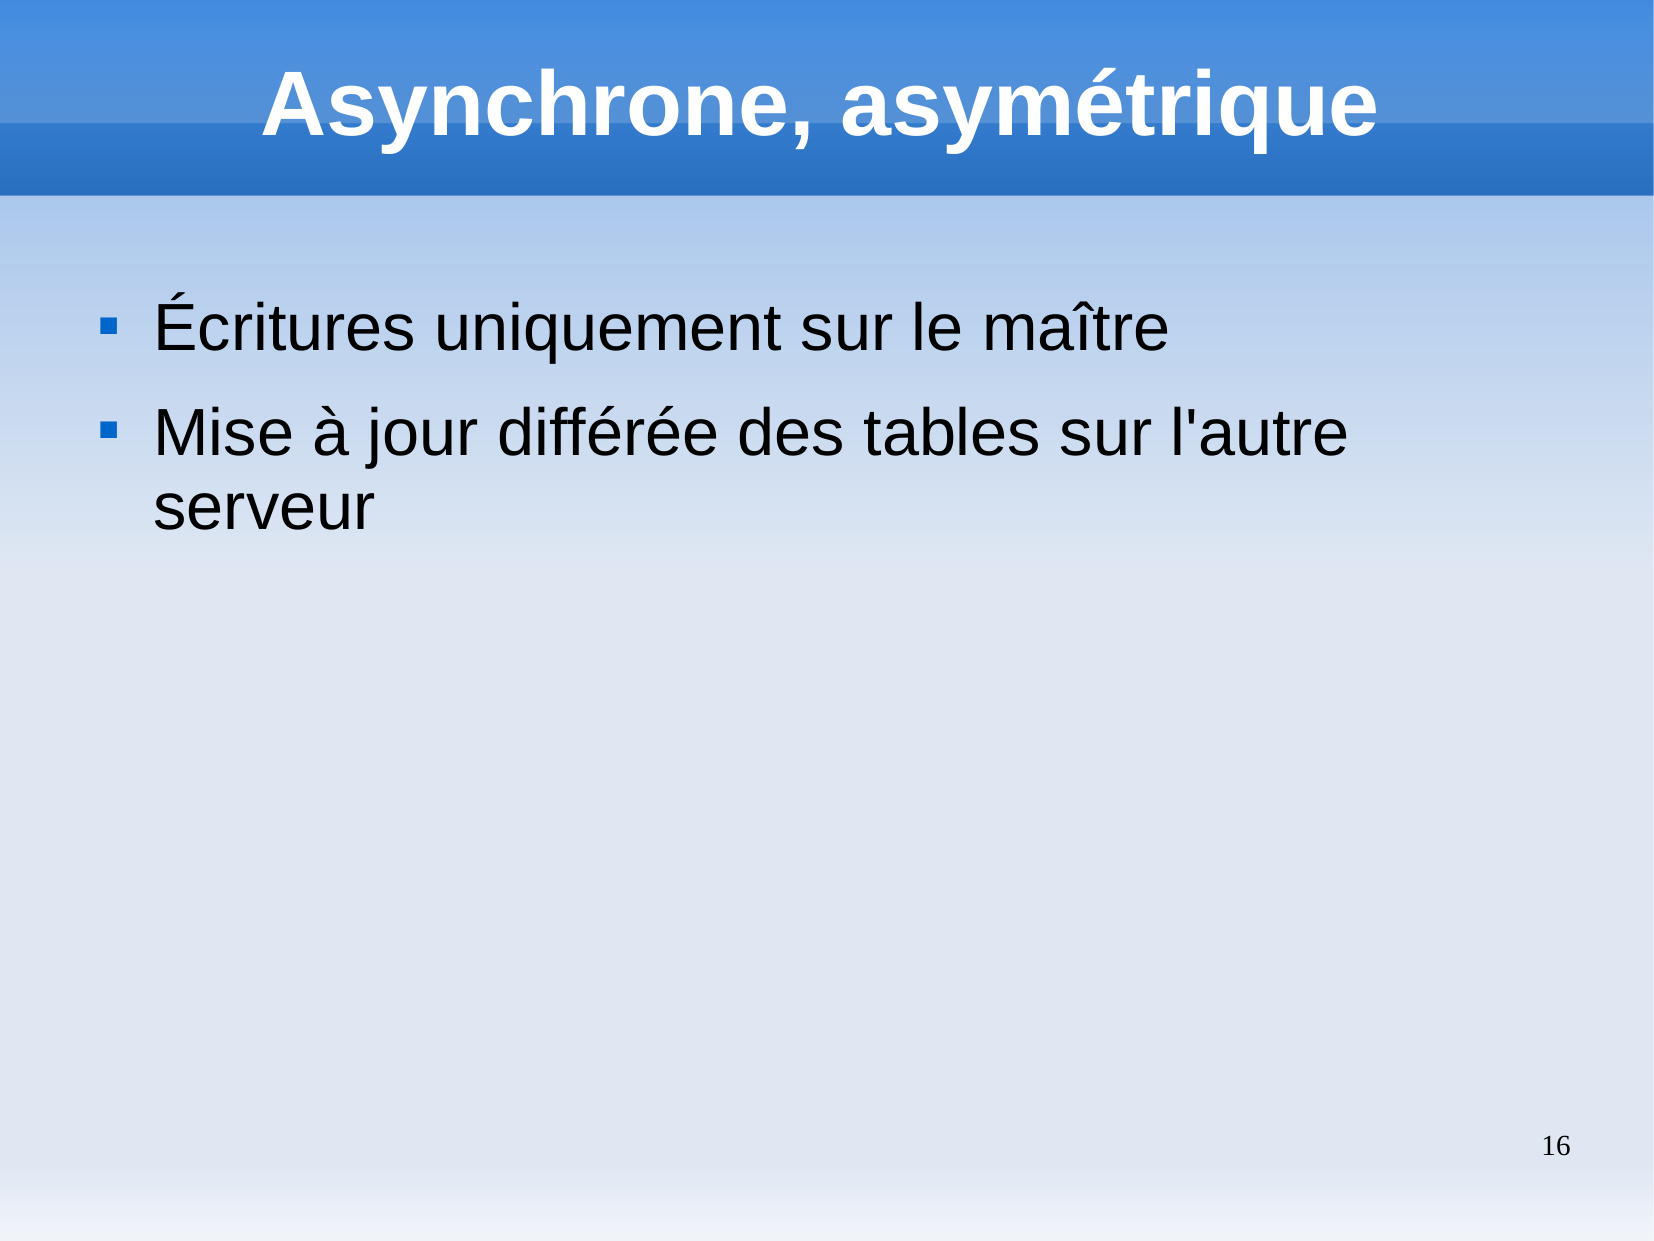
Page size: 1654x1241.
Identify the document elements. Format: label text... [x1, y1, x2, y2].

title Asynchrone, asymétrique [76, 0, 1565, 208]
list Écritures uniquement sur le maître Mise à jour différée des tables sur l'autre serveur [82, 290, 1571, 1094]
picture [0, 0, 1654, 1241]
